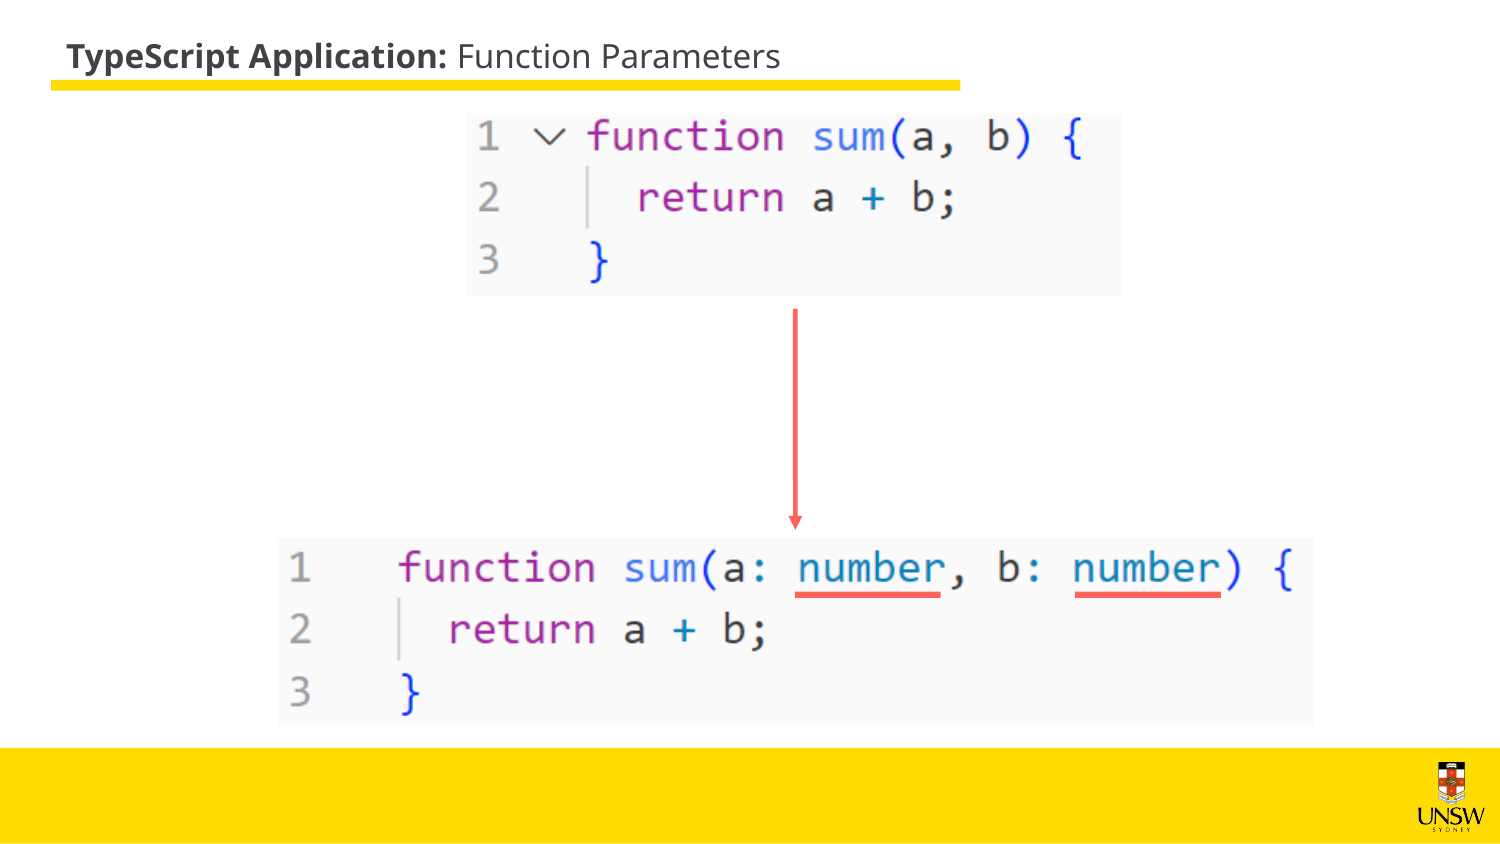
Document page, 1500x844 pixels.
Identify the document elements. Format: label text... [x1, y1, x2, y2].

picture [467, 113, 1123, 297]
text_box [51, 79, 961, 91]
picture [1418, 762, 1485, 832]
text_box TypeScript Application: Function Parameters [51, 20, 1449, 91]
picture [277, 538, 1314, 727]
